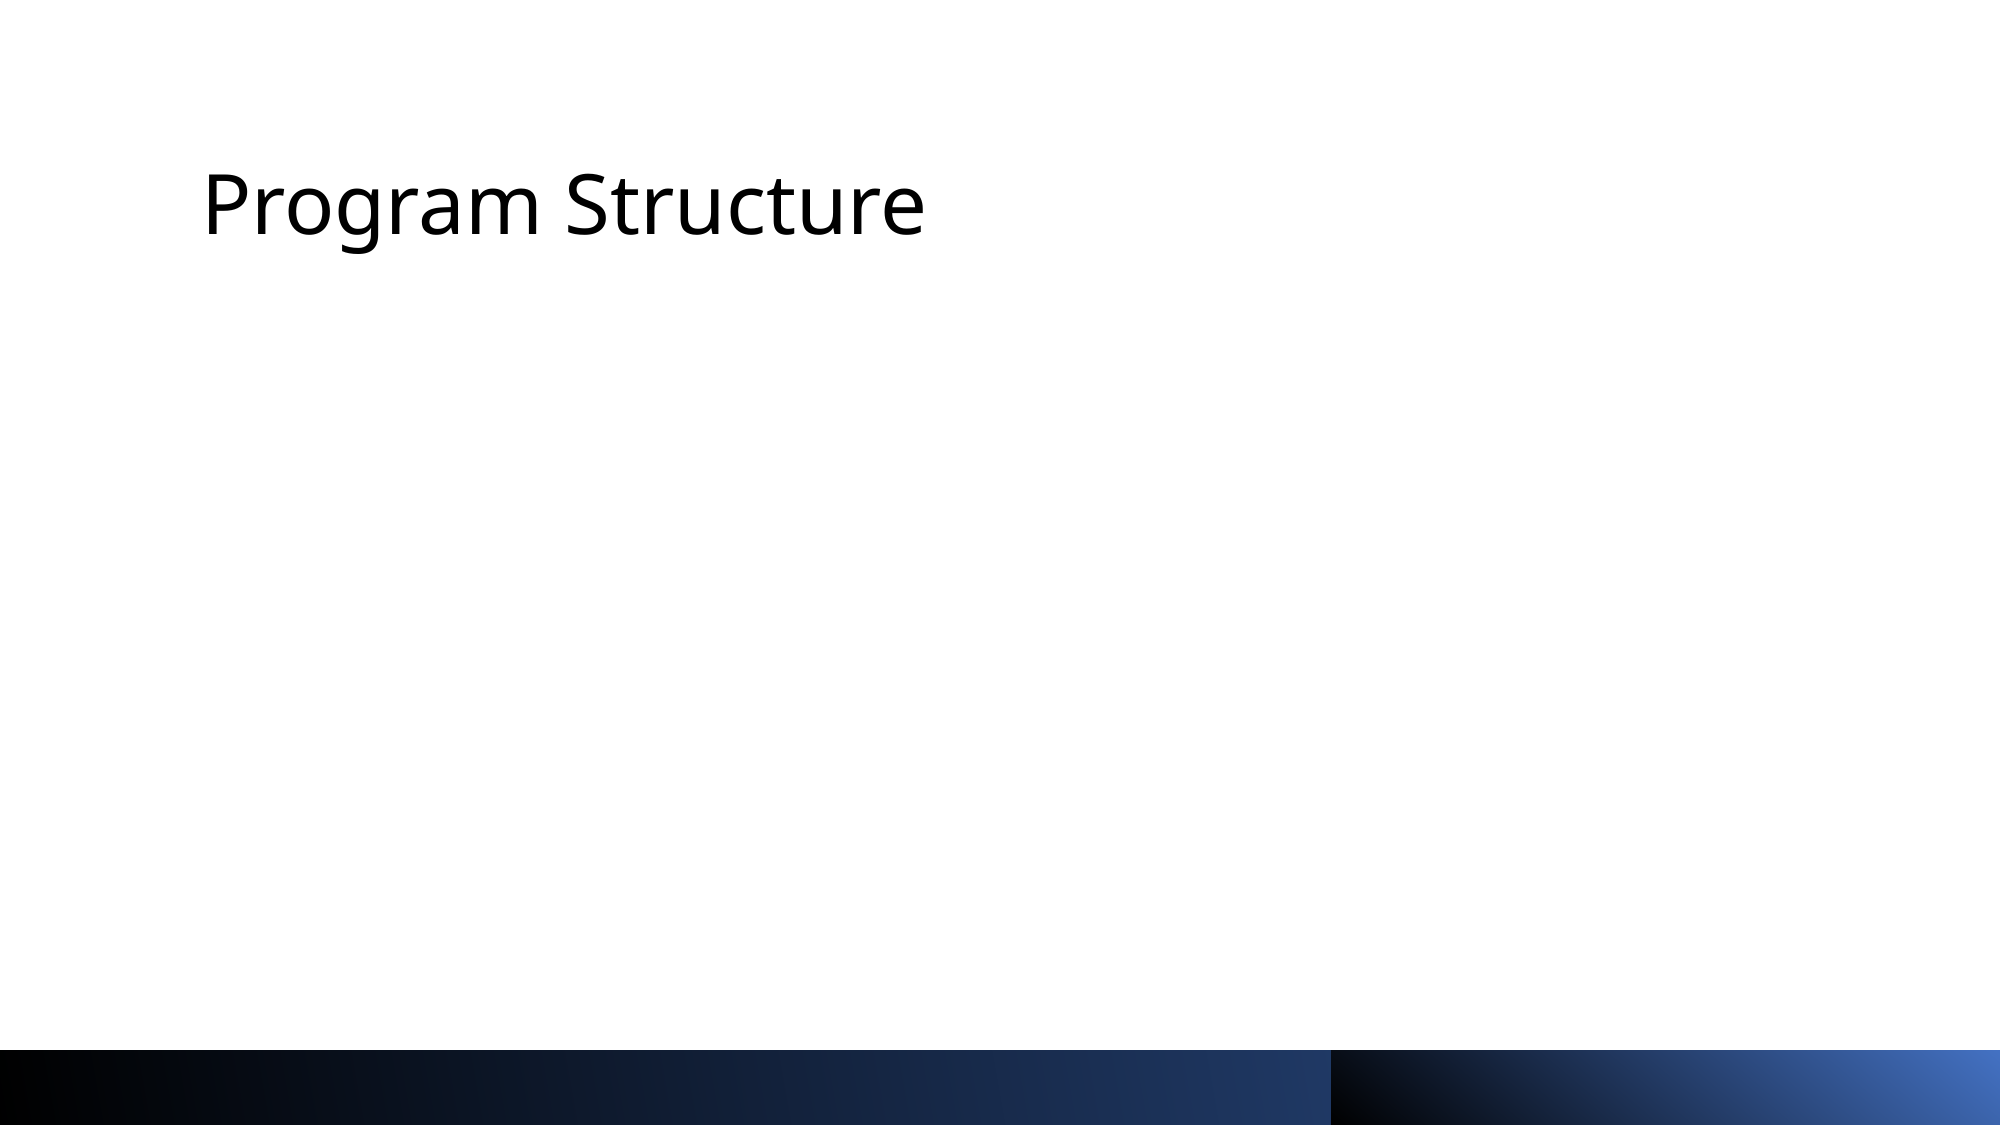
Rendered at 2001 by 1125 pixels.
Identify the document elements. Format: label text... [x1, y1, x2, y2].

text_box [0, 0, 2000, 1125]
title Program Structure [186, 0, 1200, 261]
